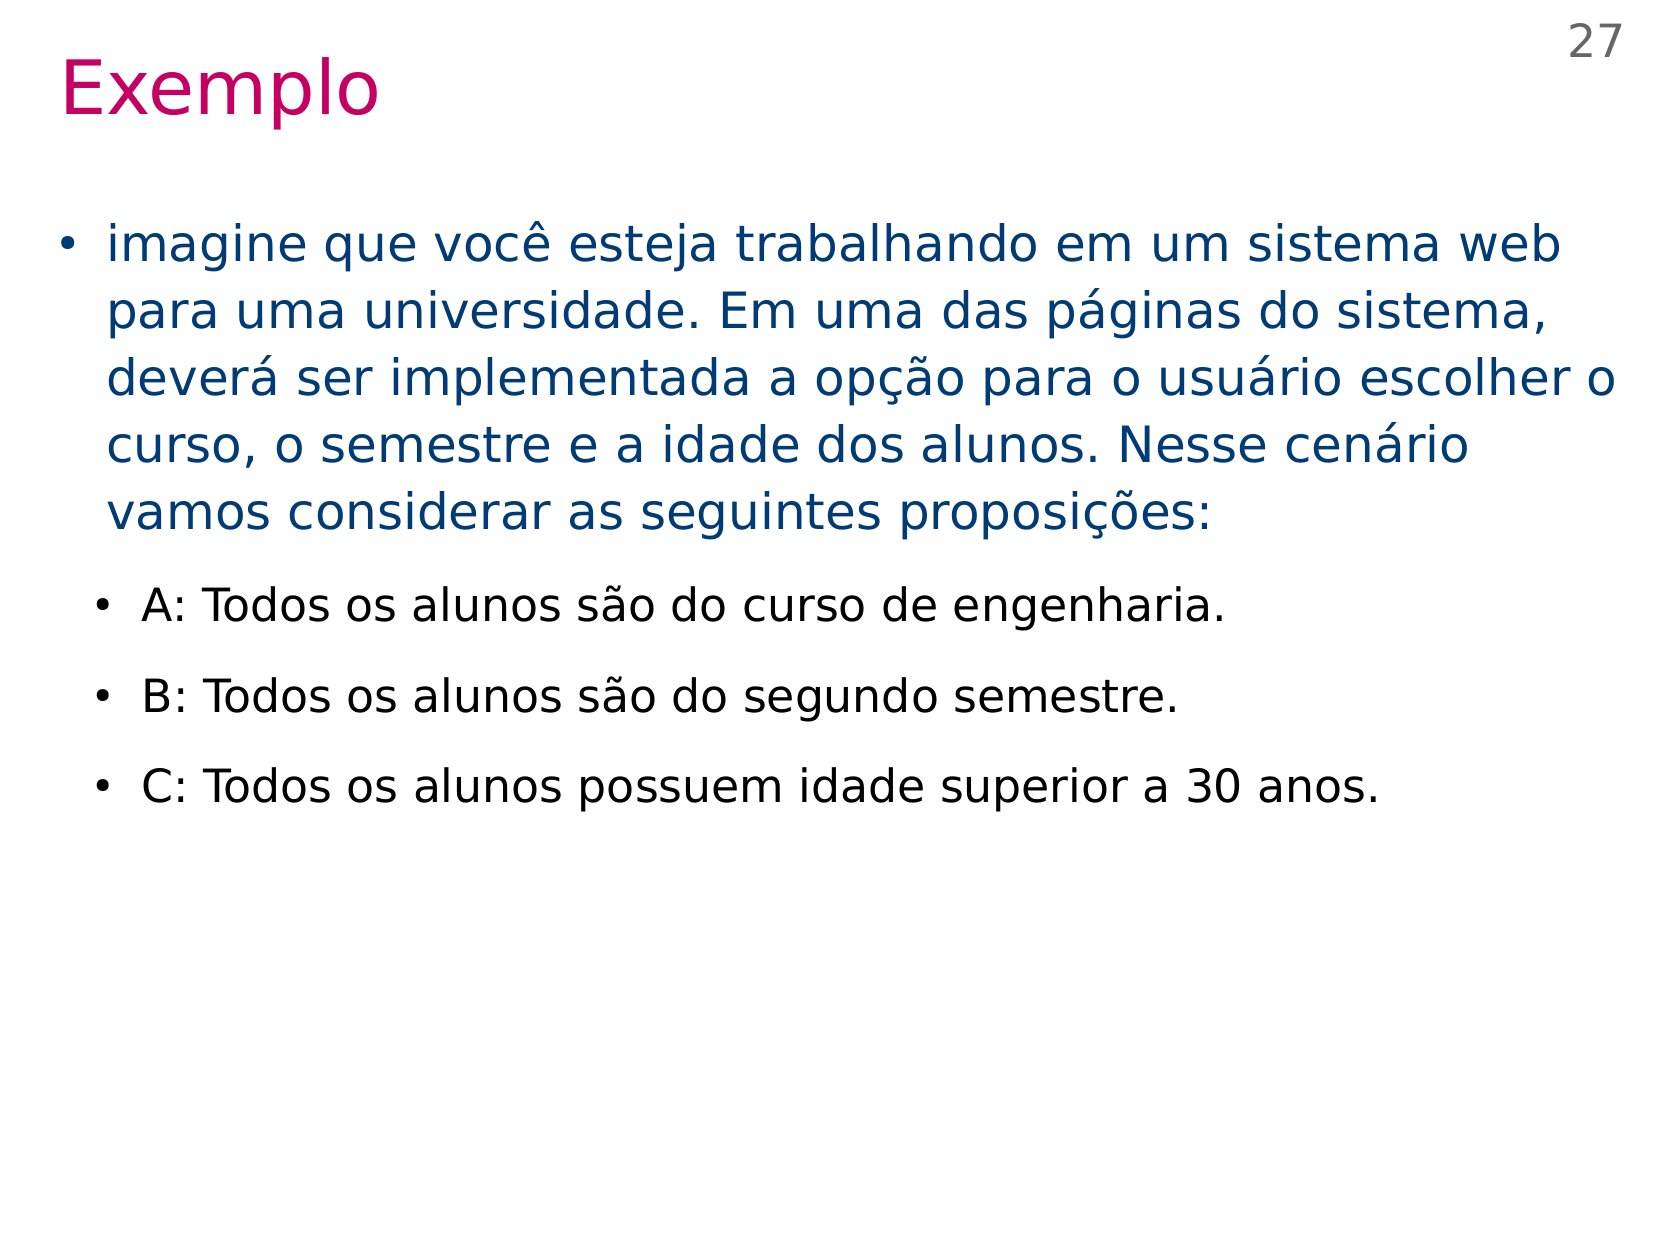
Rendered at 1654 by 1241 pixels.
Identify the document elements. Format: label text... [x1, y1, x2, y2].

title Exemplo [59, 29, 1595, 148]
list imagine que você esteja trabalhando em um sistema web para uma universidade. Em uma das páginas do sistema, deverá ser implementada a opção para o usuário escolher o curso, o semestre e a idade dos alunos. Nesse cenário vamos considerar as seguintes proposições: A: Todos os alunos são do curso de engenharia. B: Todos os alunos são do segundo semestre. C: Todos os alunos possuem idade superior a 30 anos. [59, 206, 1625, 1211]
